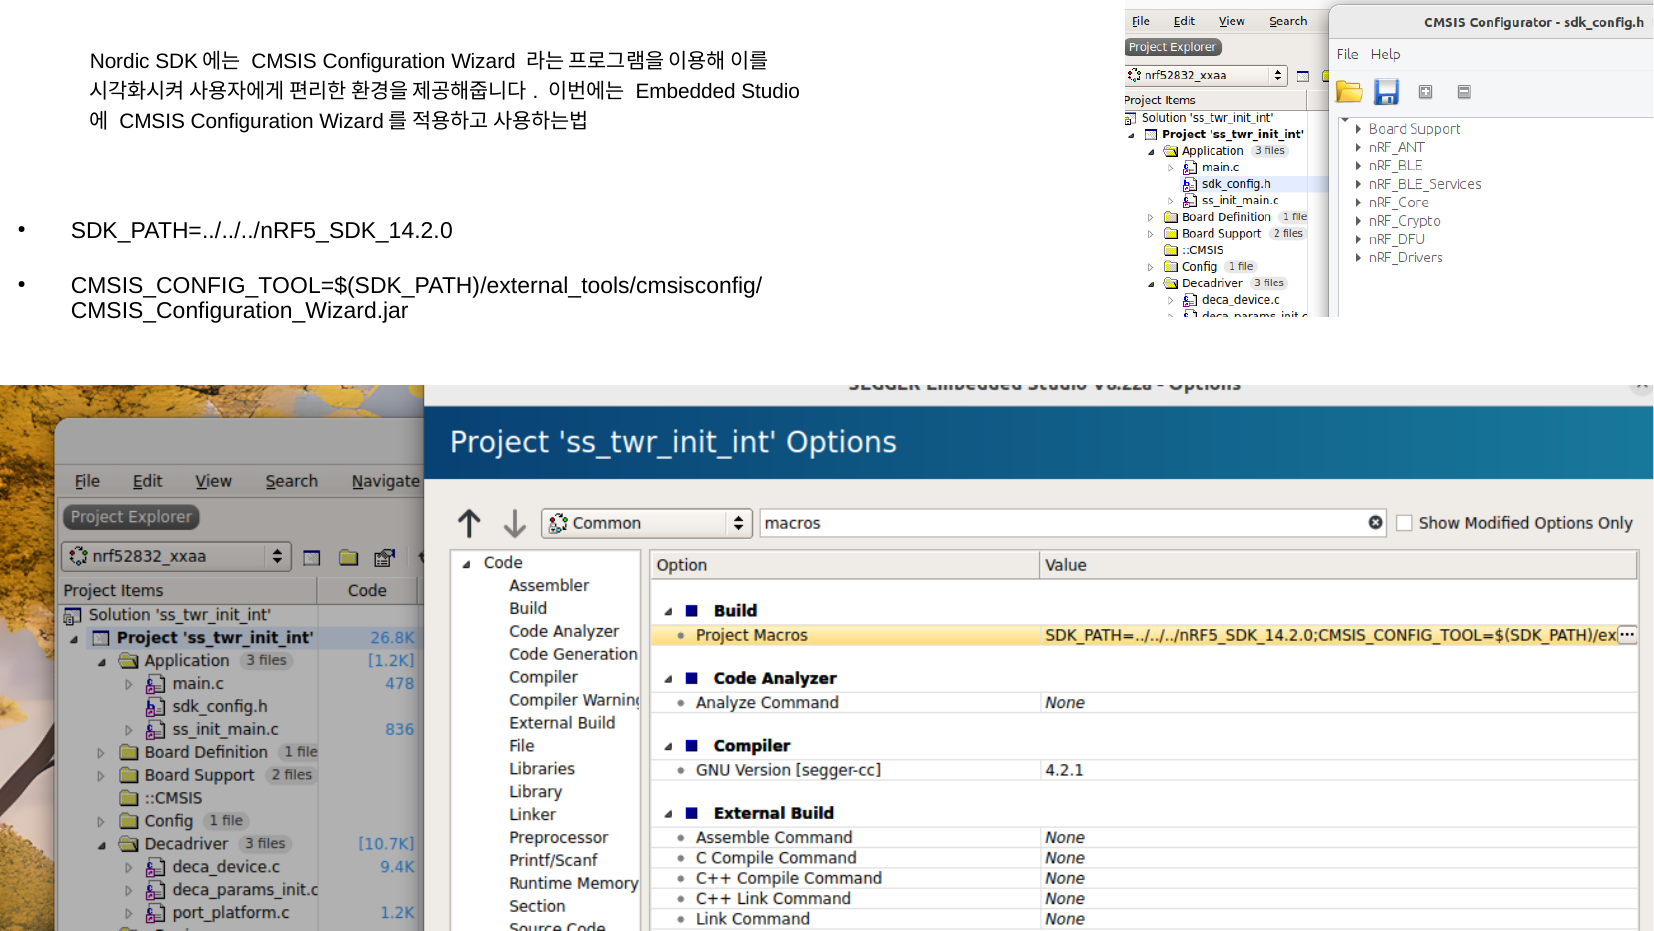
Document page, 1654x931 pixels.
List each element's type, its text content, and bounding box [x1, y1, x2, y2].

text_box Nordic SDK에는 CMSIS Configuration Wizard 라는 프로그램을 이용해 이를 시각화시켜 사용자에게 편리한 환경을 제공해줍니다. 이번에는 Embedded Studio 에 CMSIS Configuration Wizard를 적용하고 사용하는법 [75, 37, 826, 188]
picture [1125, 0, 1654, 317]
picture [0, 385, 1654, 931]
list SDK_PATH=../../../nRF5_SDK_14.2.0 CMSIS_CONFIG_TOOL=$(SDK_PATH)/external_tools/cmsisconfig/CMSIS_Configuration_Wizard.jar [0, 217, 1088, 338]
